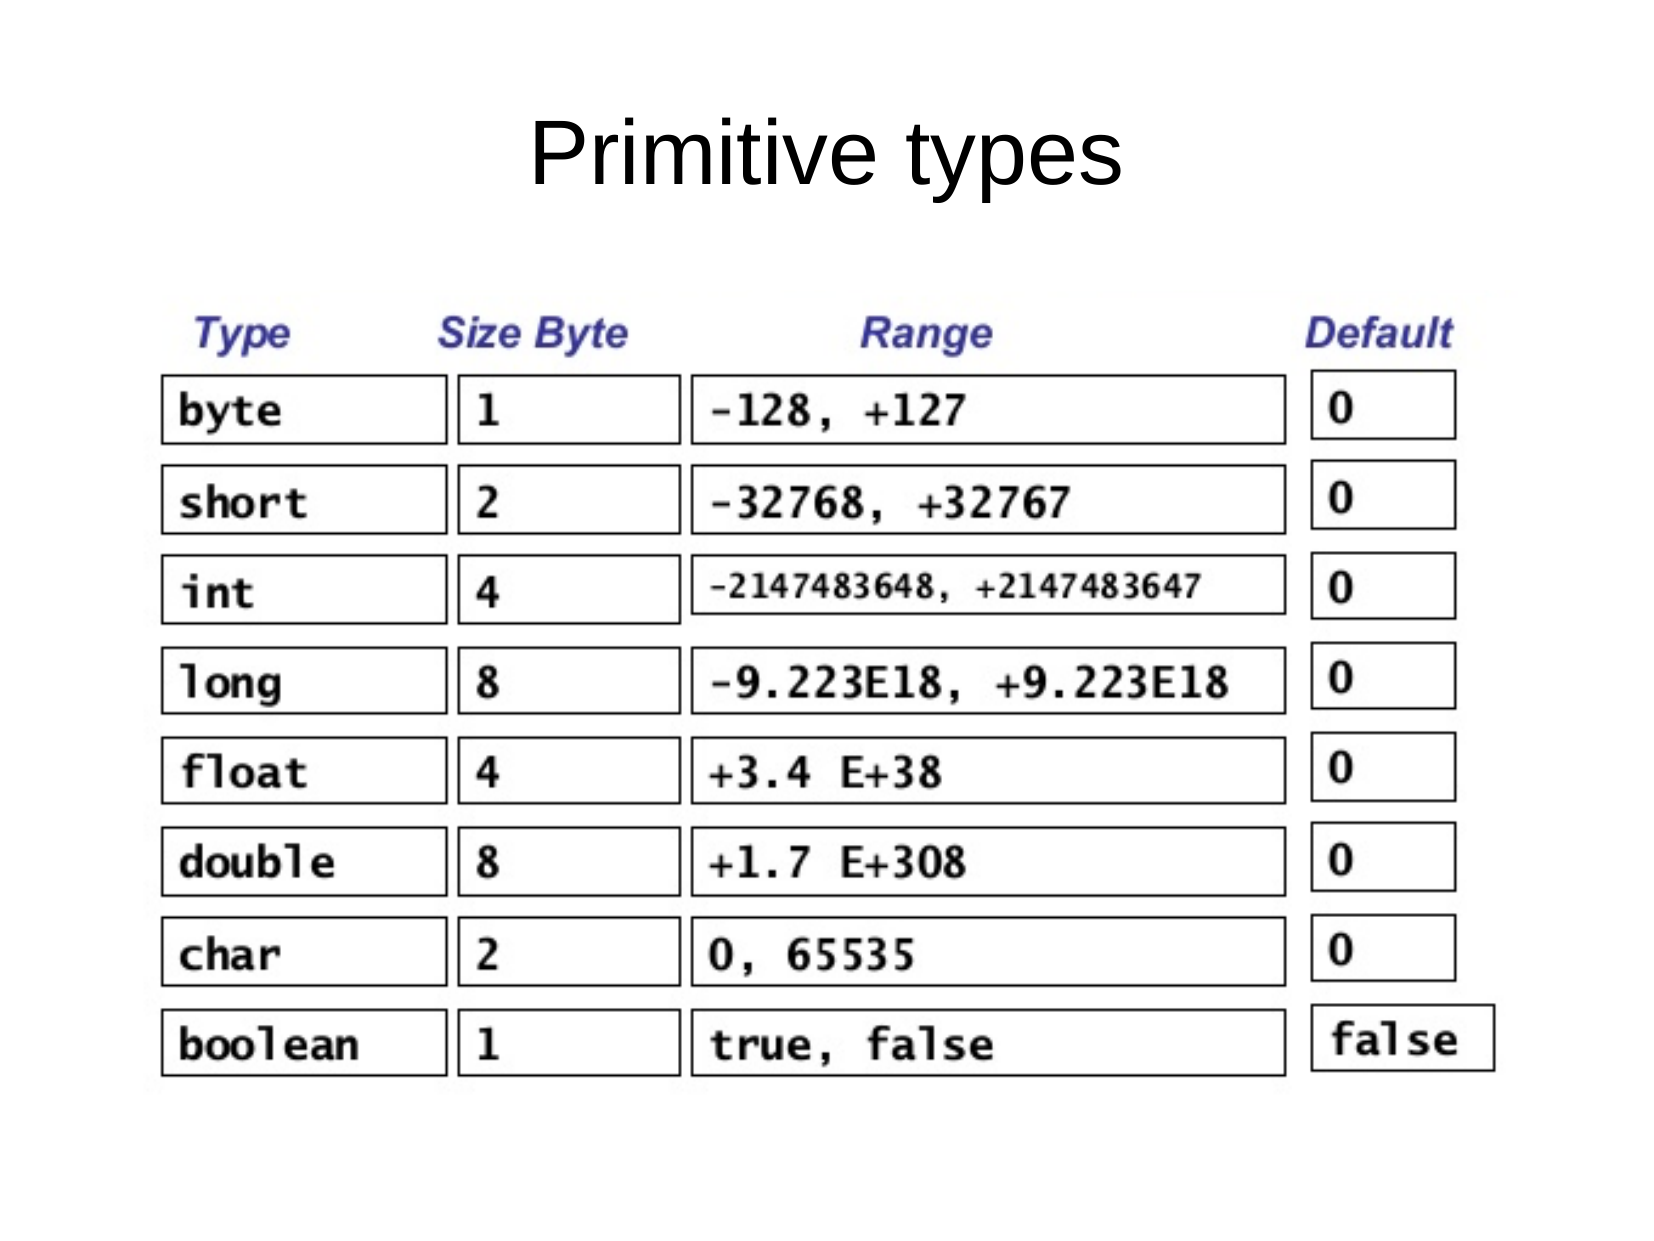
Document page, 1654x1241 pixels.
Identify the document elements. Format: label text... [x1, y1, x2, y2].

title Primitive types [82, 49, 1571, 257]
picture [135, 290, 1518, 1109]
